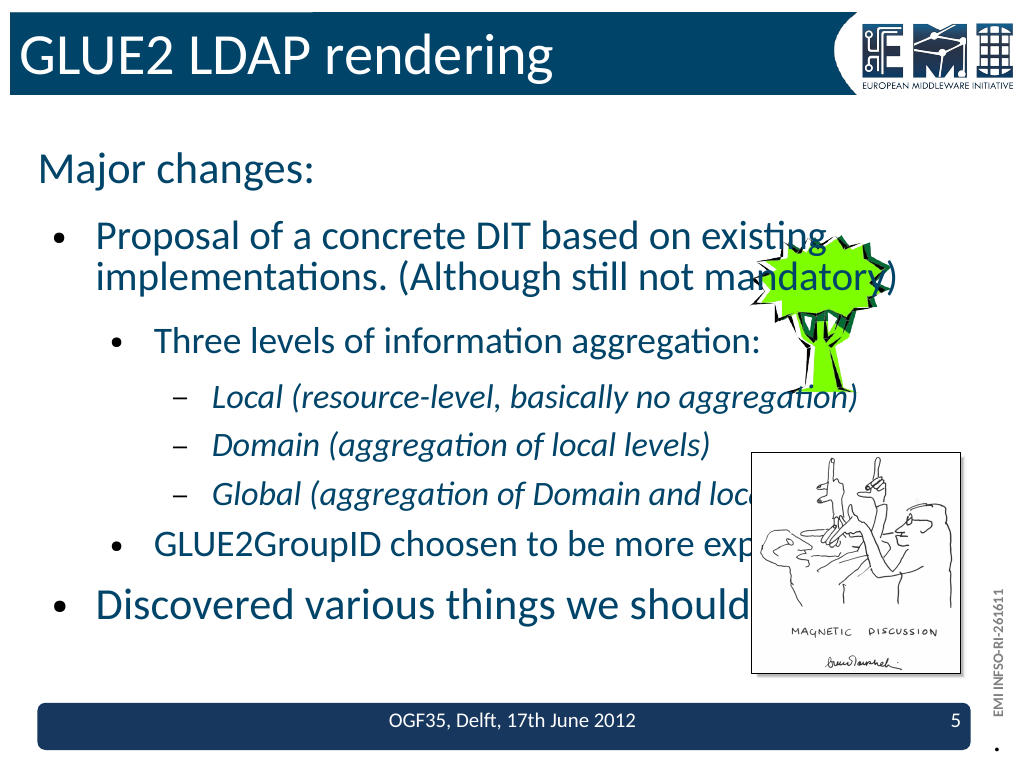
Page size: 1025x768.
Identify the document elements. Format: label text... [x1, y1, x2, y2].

title GLUE2 LDAP rendering [19, 6, 863, 113]
picture [9, 12, 16, 95]
picture [751, 452, 961, 673]
list Major changes: Proposal of a concrete DIT based on existing implementations. (Although still not mandatory) Three levels of information aggregation: Local (resource-level, basically no aggregation) Domain (aggregation of local levels) Global (aggregation of Domain and local levels) GLUE2GroupID choosen to be more expressive Discovered various things we should agree on [37, 150, 925, 657]
picture [863, 23, 1013, 89]
